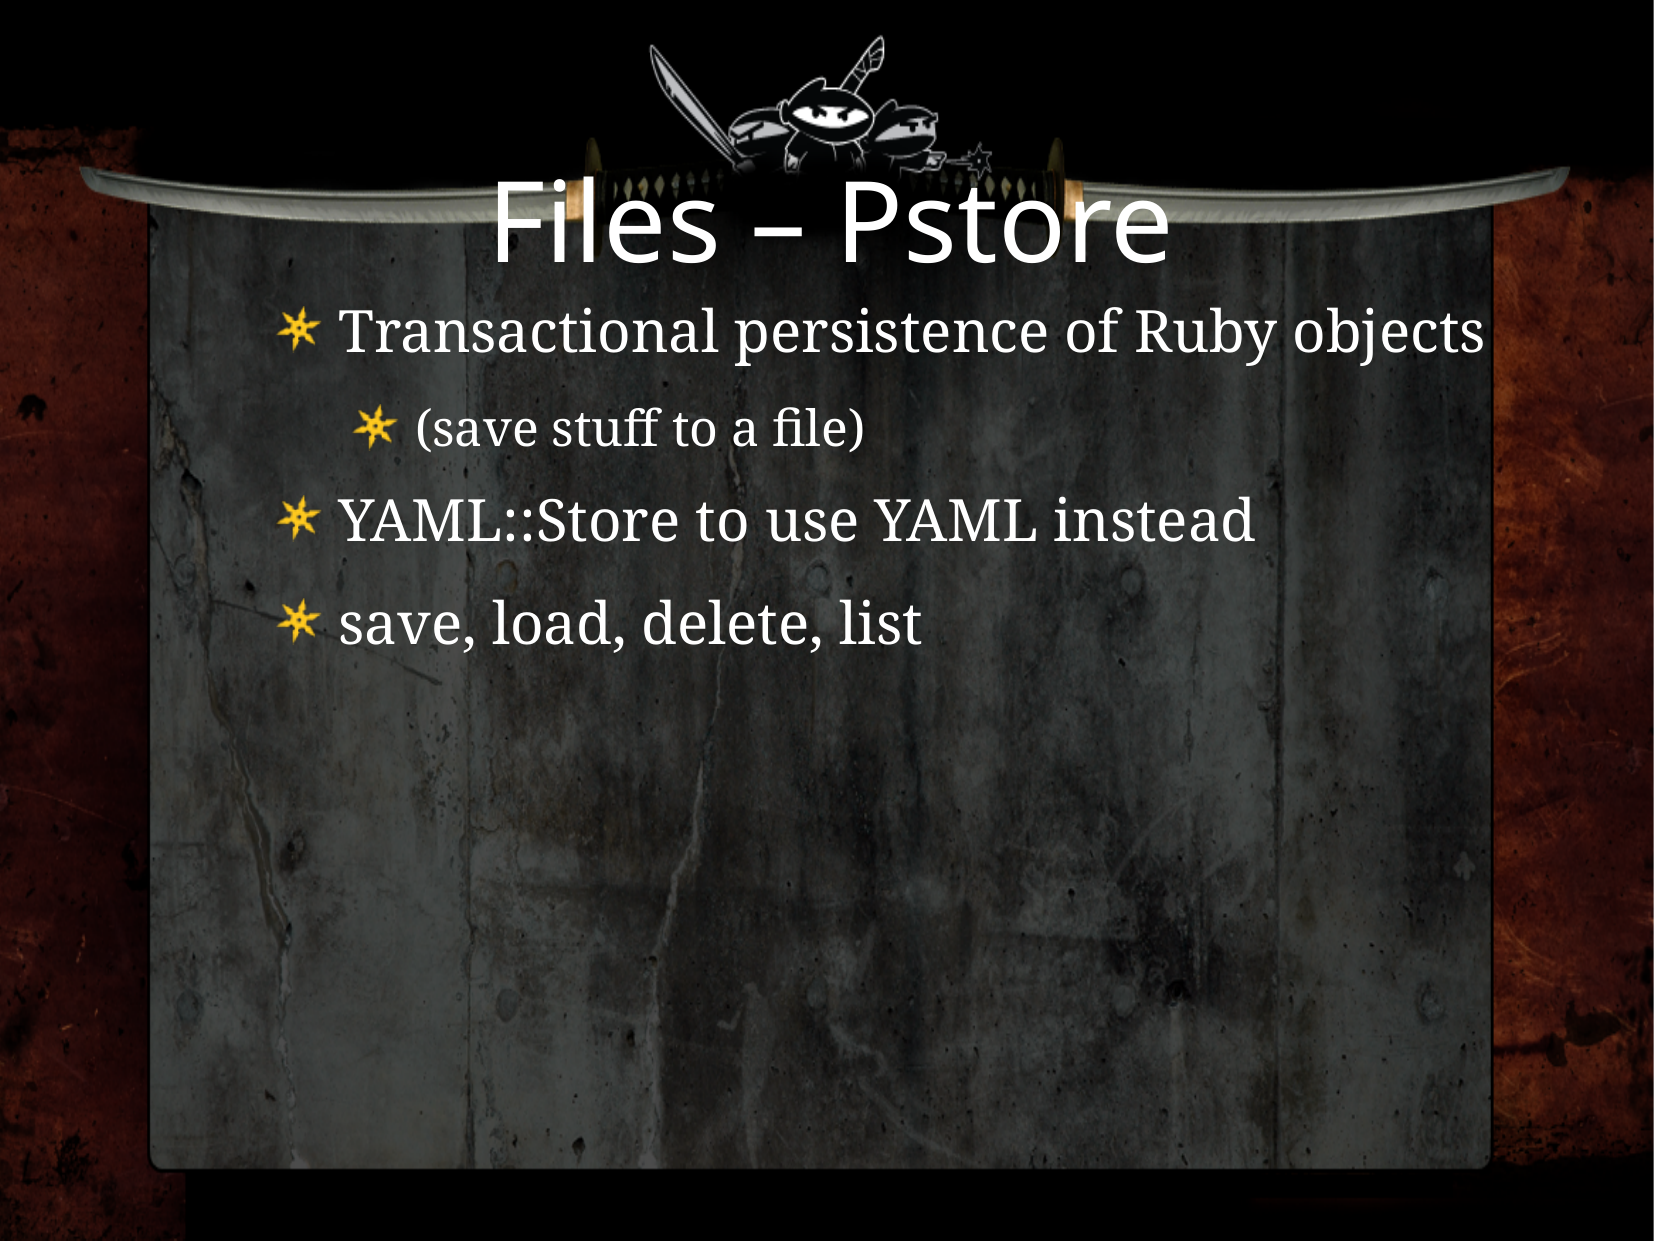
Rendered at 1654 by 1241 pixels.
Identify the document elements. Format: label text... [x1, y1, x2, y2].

list Transactional persistence of Ruby objects (save stuff to a file) YAML::Store to use YAML instead save, load, delete, list [187, 290, 1501, 1109]
title Files – Pstore [86, 154, 1576, 284]
picture [0, 0, 1654, 1241]
